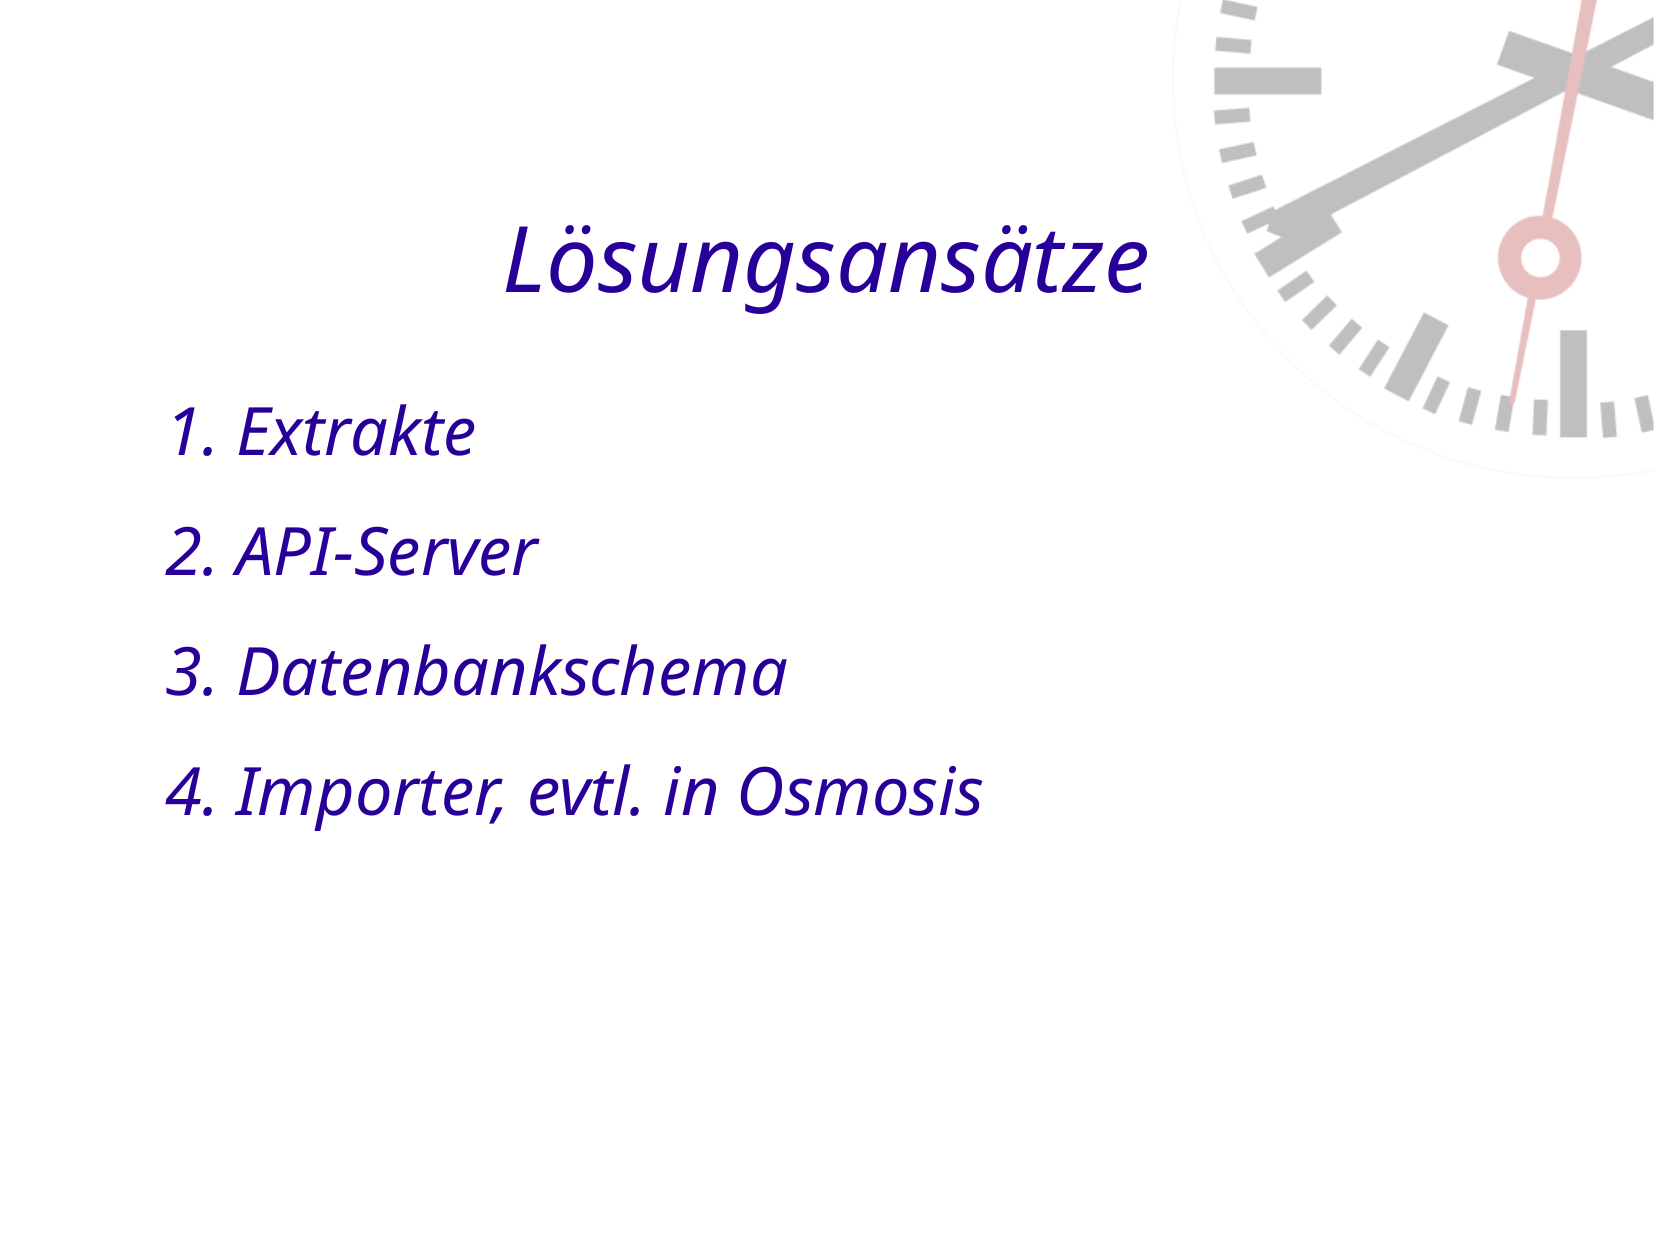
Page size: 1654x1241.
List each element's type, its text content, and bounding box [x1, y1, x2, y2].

picture [0, 0, 1654, 1241]
title Lösungsansätze [147, 160, 1506, 353]
list Extrakte API-Server Datenbankschema Importer, evtl. in Osmosis [147, 383, 1506, 1188]
